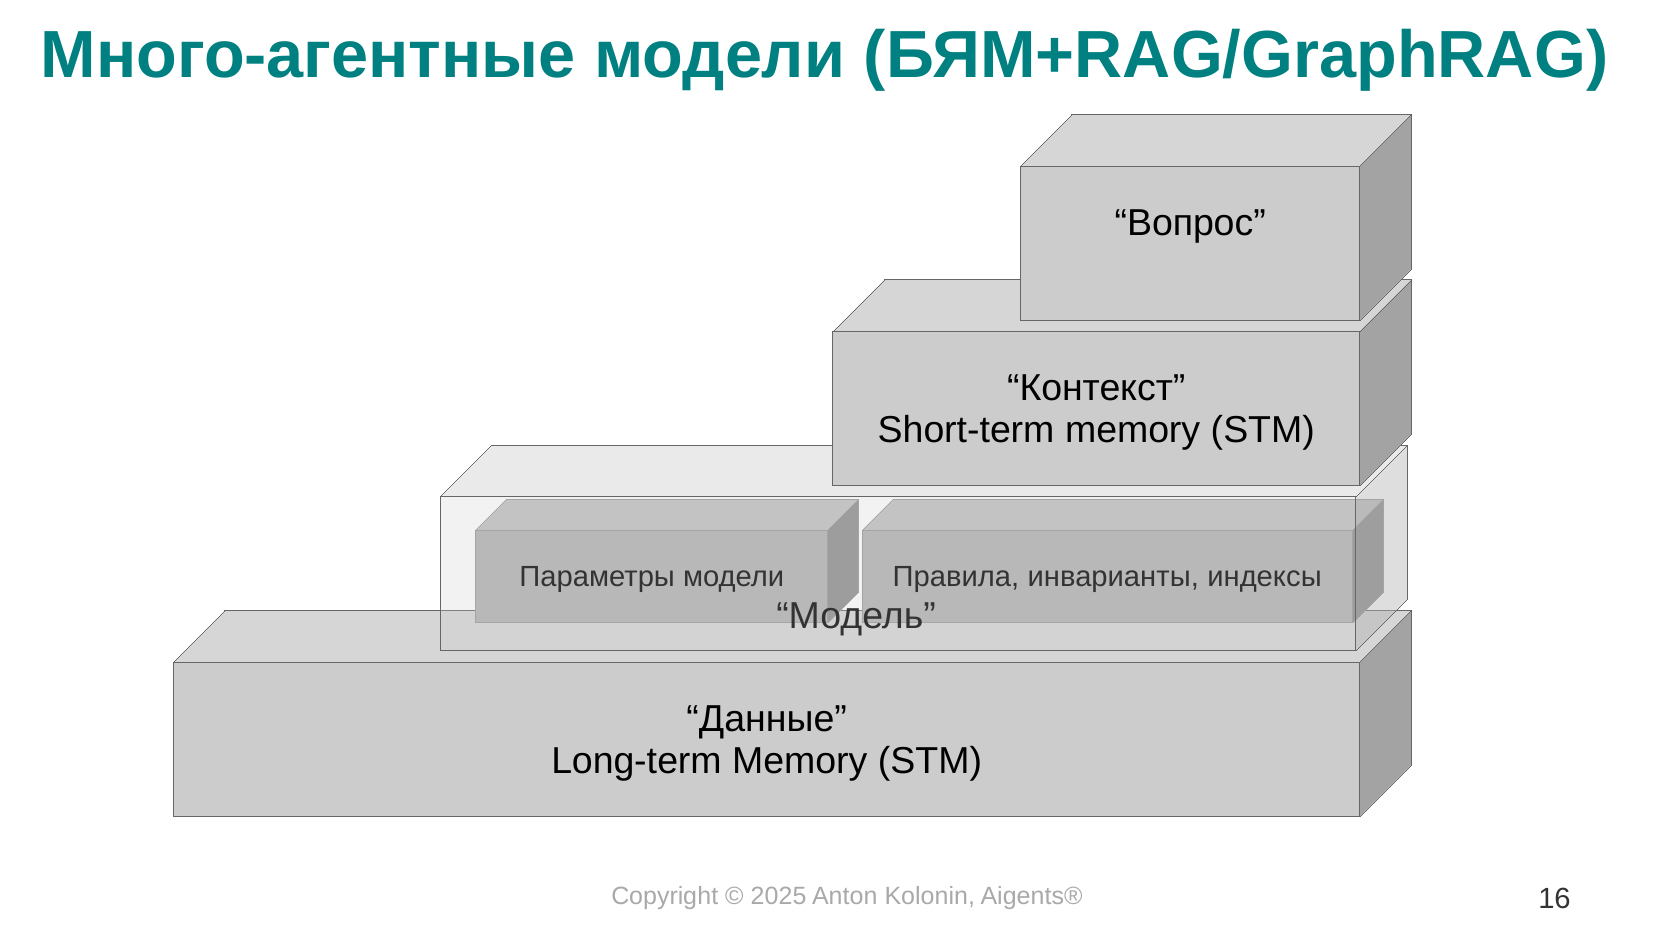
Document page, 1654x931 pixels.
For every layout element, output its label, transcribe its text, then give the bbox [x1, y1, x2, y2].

text_box “Модель” [440, 497, 1355, 651]
text_box “Данные” Long-term Memory (STM) [173, 663, 1359, 817]
text_box “Вопрос” [1020, 167, 1359, 321]
text_box Много-агентные модели (БЯМ+RAG/GraphRAG) [0, 0, 1652, 112]
text_box “Контекст” Short-term memory (STM) [832, 332, 1359, 486]
